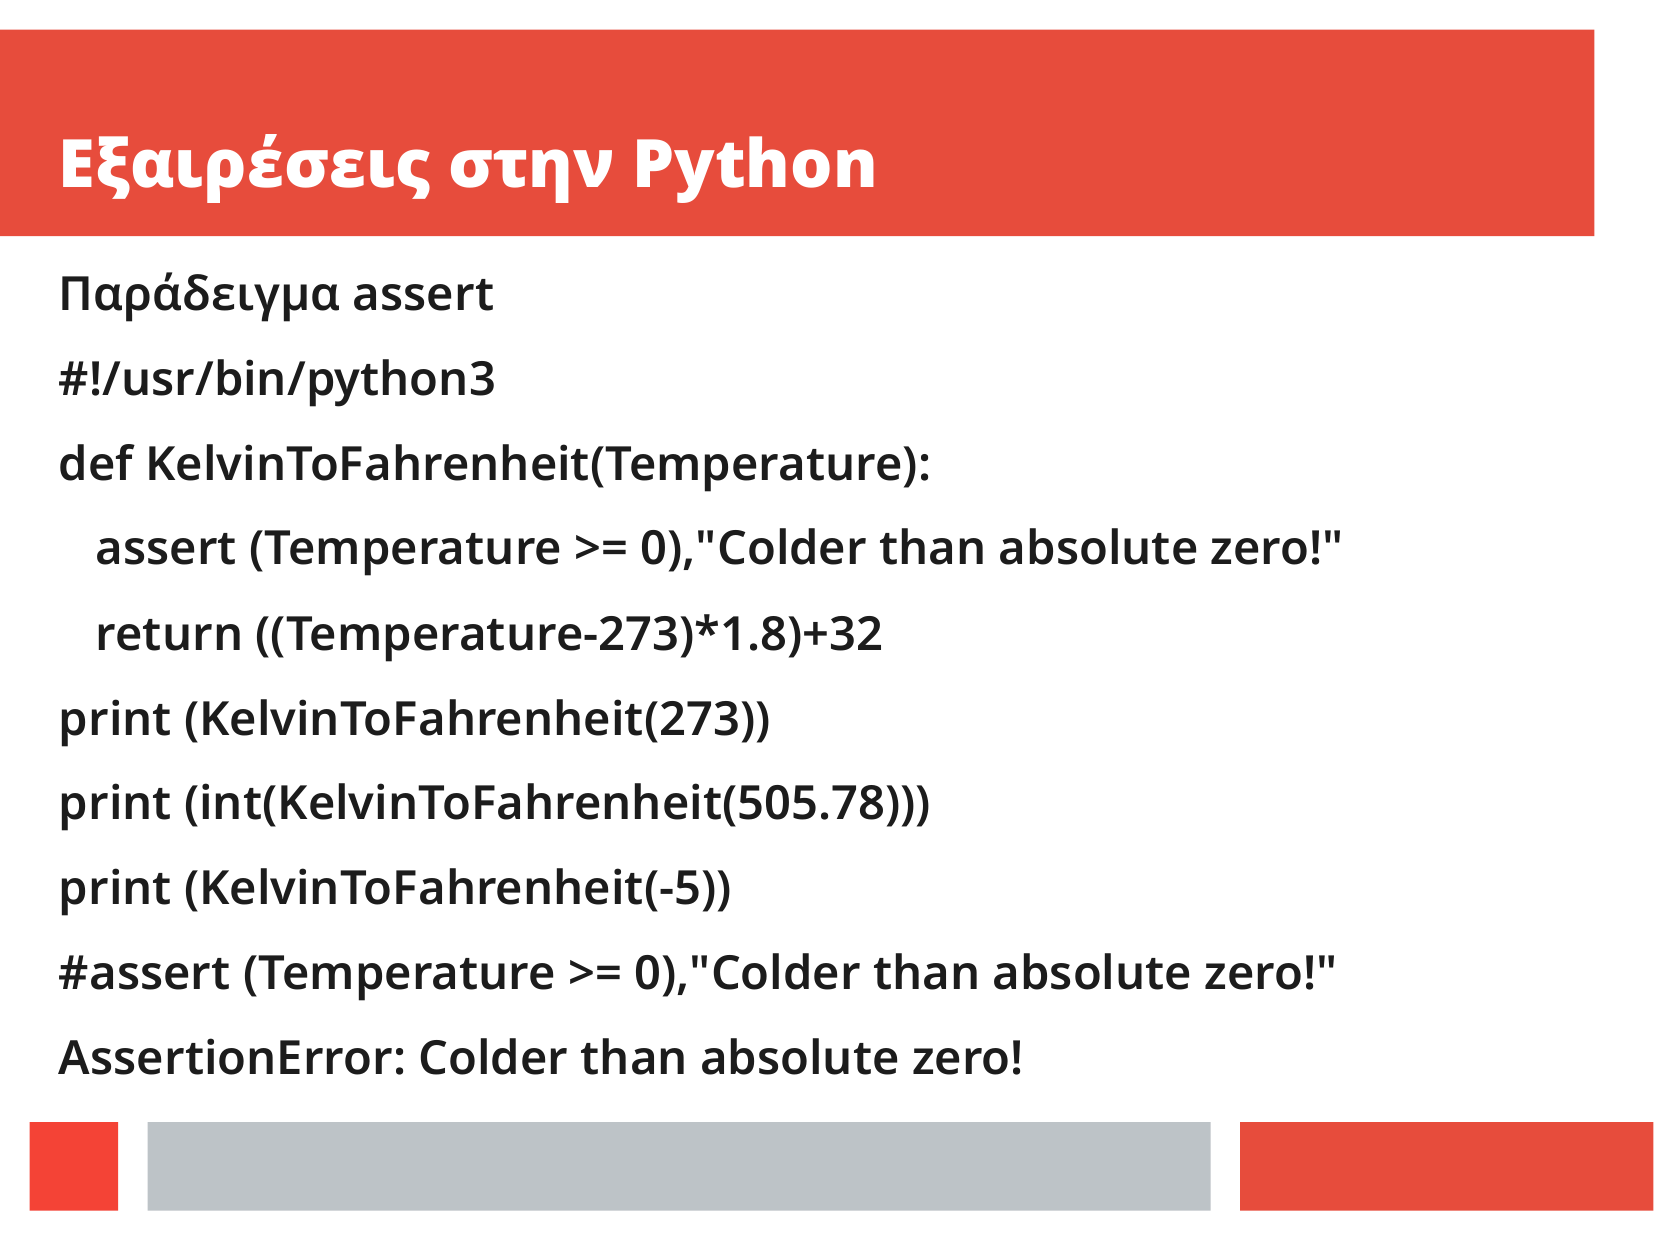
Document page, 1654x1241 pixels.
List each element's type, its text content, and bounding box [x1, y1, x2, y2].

list Παράδειγμα assert #!/usr/bin/python3 def KelvinToFahrenheit(Temperature): assert (Temperature >= 0),"Colder than absolute zero!" return ((Temperature-273)*1.8)+32 print (KelvinToFahrenheit(273)) print (int(KelvinToFahrenheit(505.78))) print (KelvinToFahrenheit(-5)) #assert (Temperature >= 0),"Colder than absolute zero!" AssertionError: Colder than absolute zero! [59, 259, 1619, 1093]
title Eξαιρέσεις στην Python [59, 59, 1595, 207]
